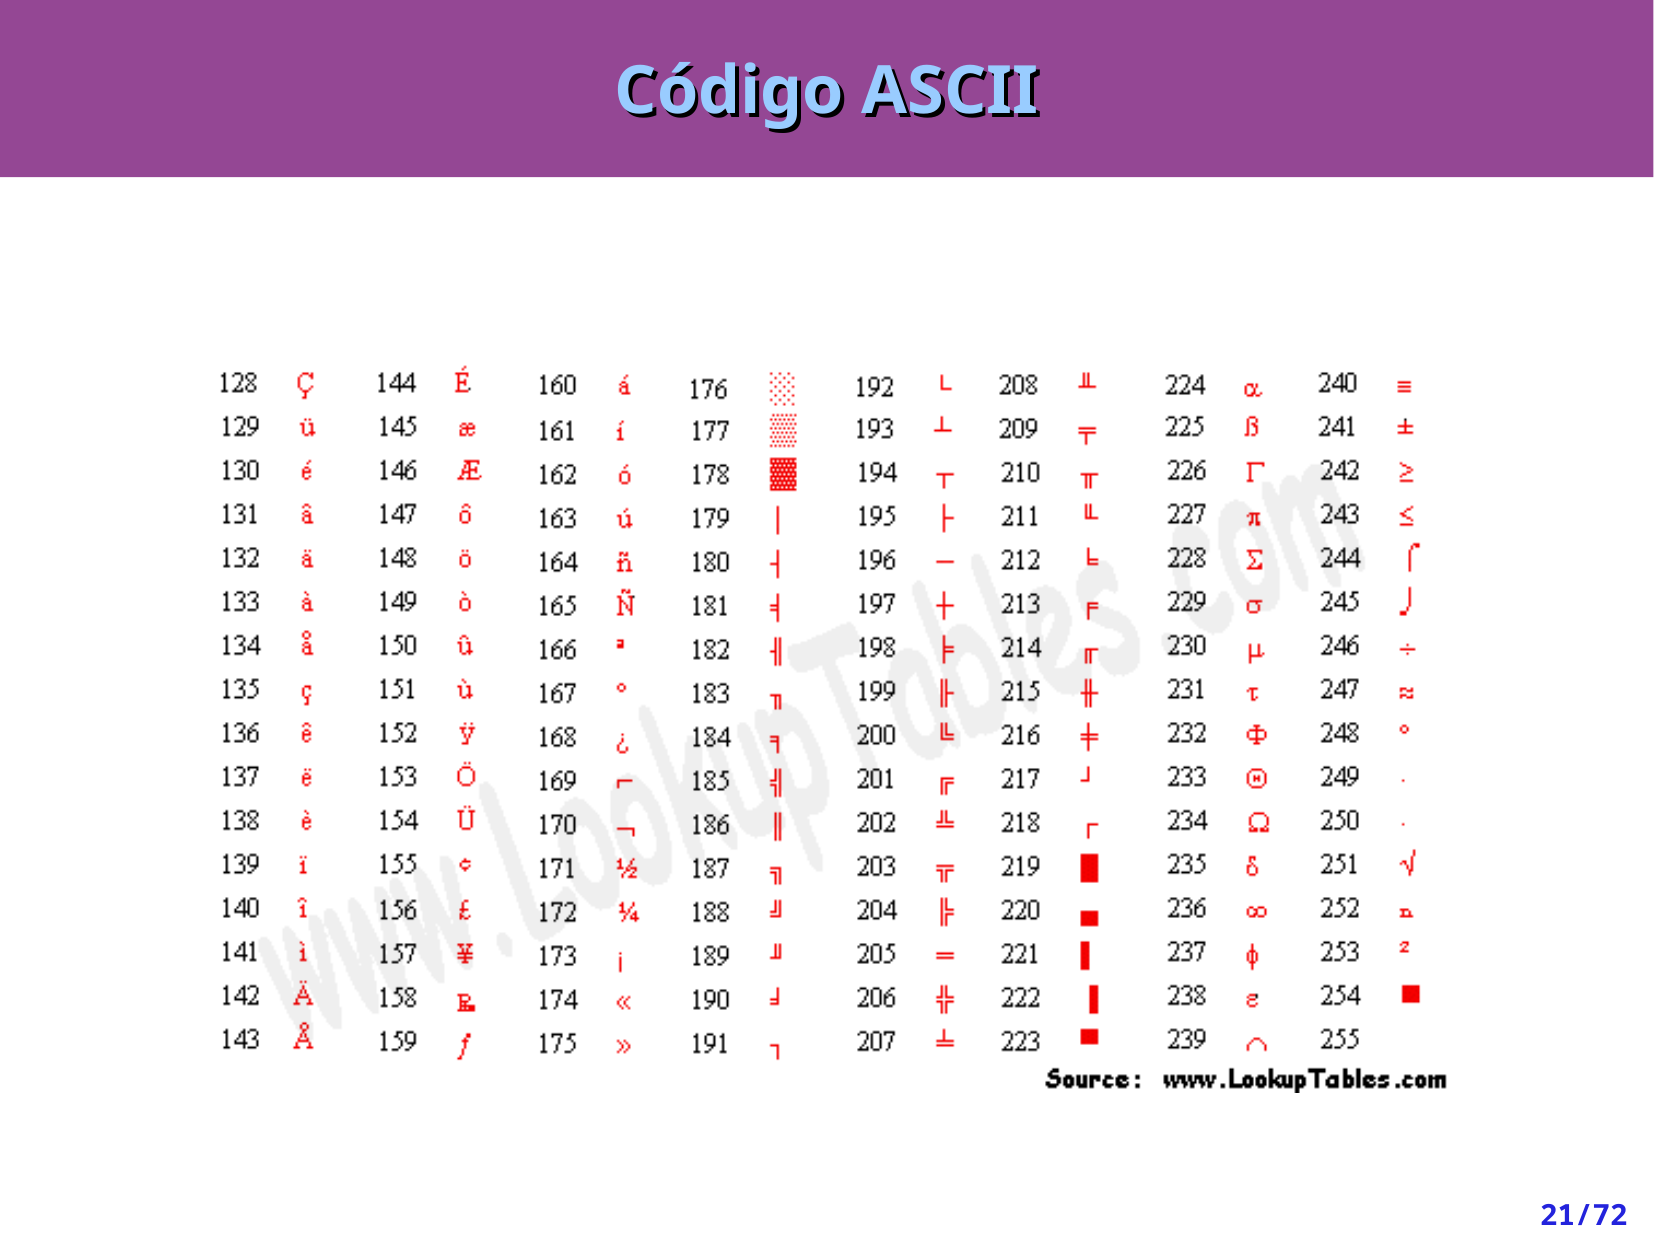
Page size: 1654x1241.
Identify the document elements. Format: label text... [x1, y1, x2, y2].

title Código ASCII [82, 0, 1571, 192]
picture [200, 360, 1453, 1093]
